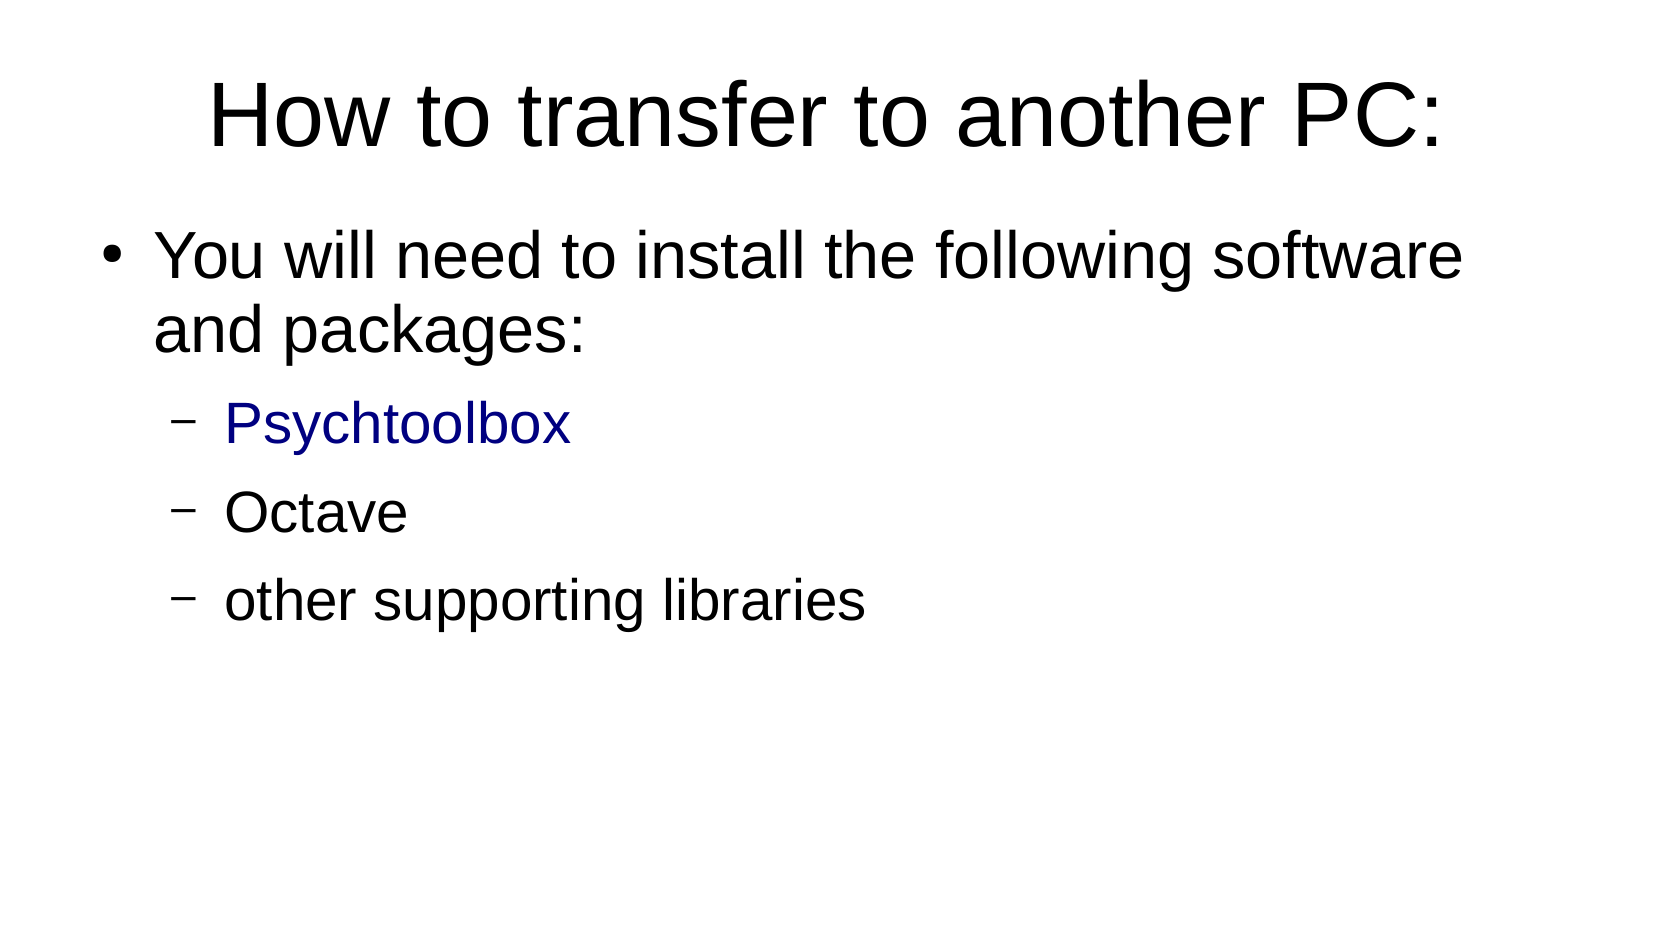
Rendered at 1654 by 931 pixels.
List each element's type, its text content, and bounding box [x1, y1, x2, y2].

list You will need to install the following software and packages: Psychtoolbox Octave other supporting libraries [82, 217, 1571, 758]
title How to transfer to another PC: [82, 37, 1571, 193]
